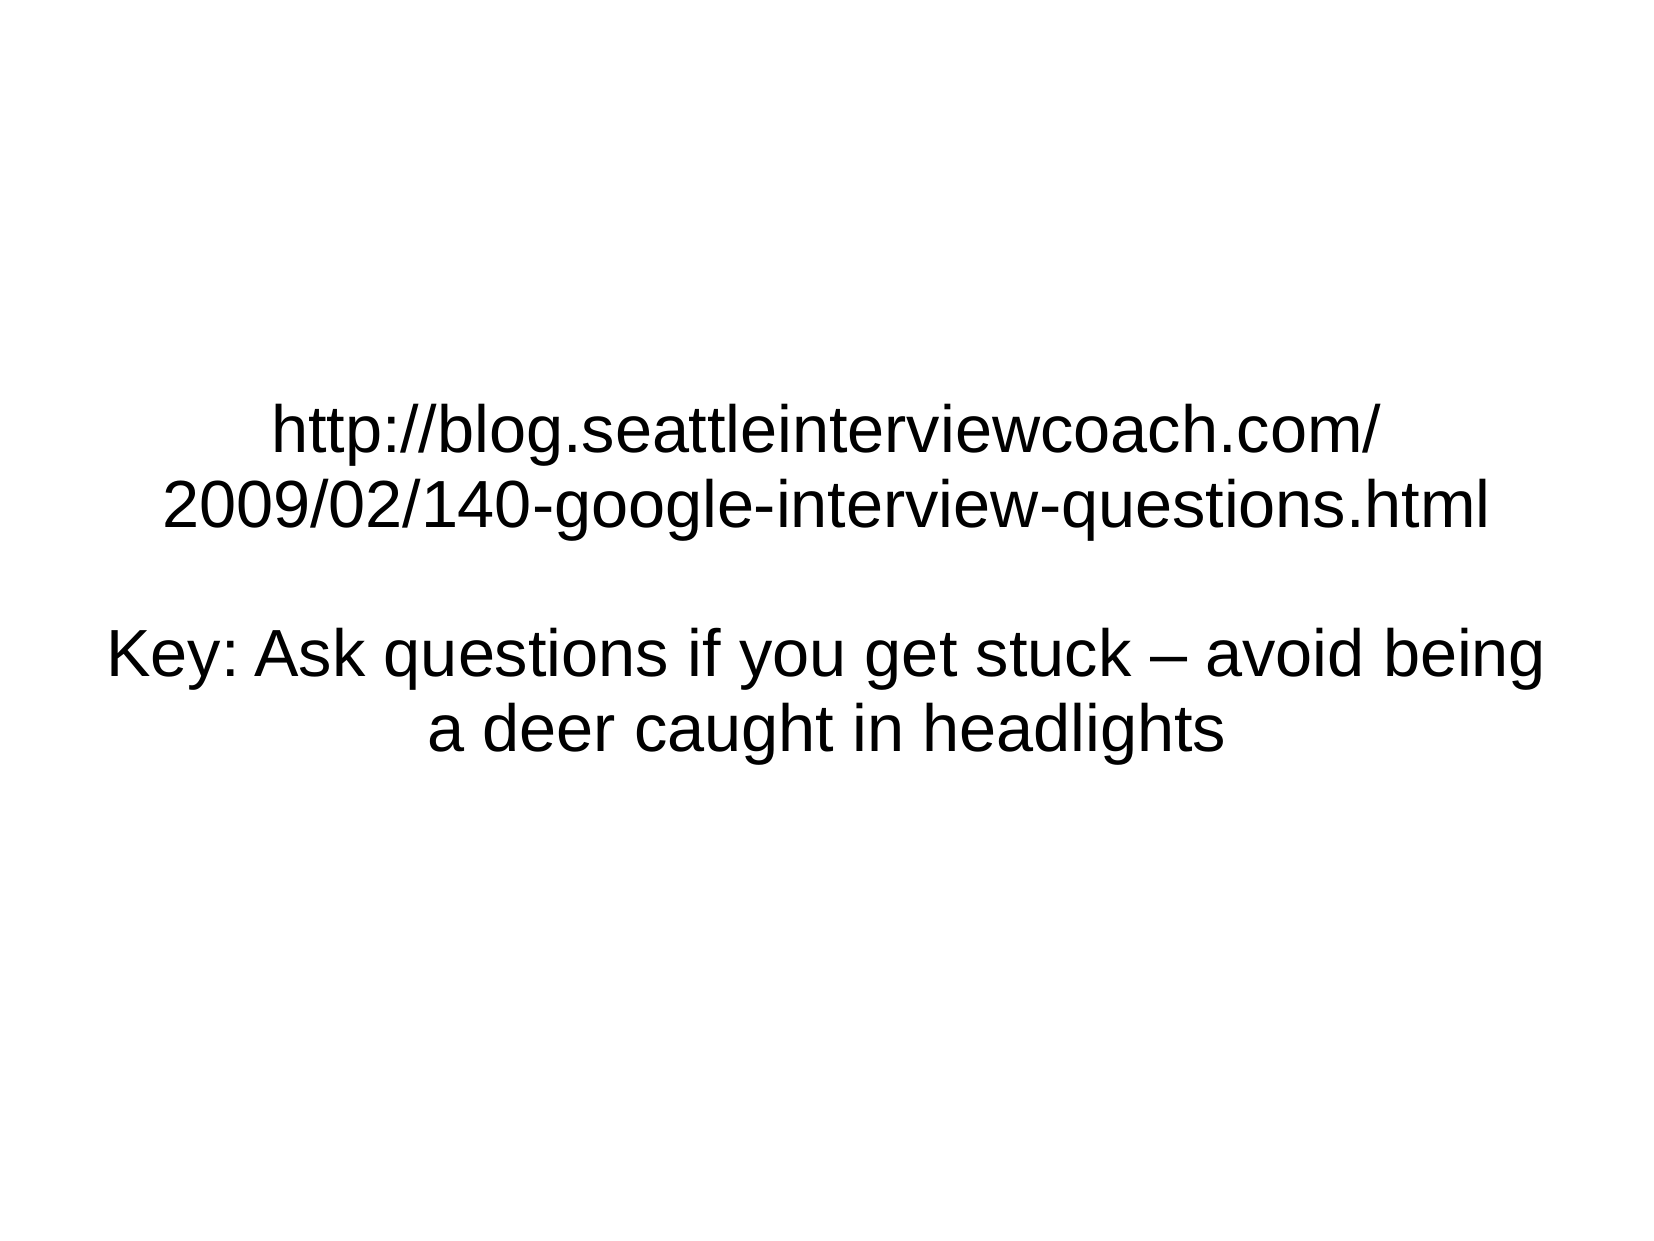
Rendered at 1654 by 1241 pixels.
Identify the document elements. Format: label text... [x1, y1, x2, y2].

subtitle http://blog.seattleinterviewcoach.com/2009/02/140-google-interview-questions.html Key: Ask questions if you get stuck – avoid being a deer caught in headlights [82, 49, 1571, 1109]
